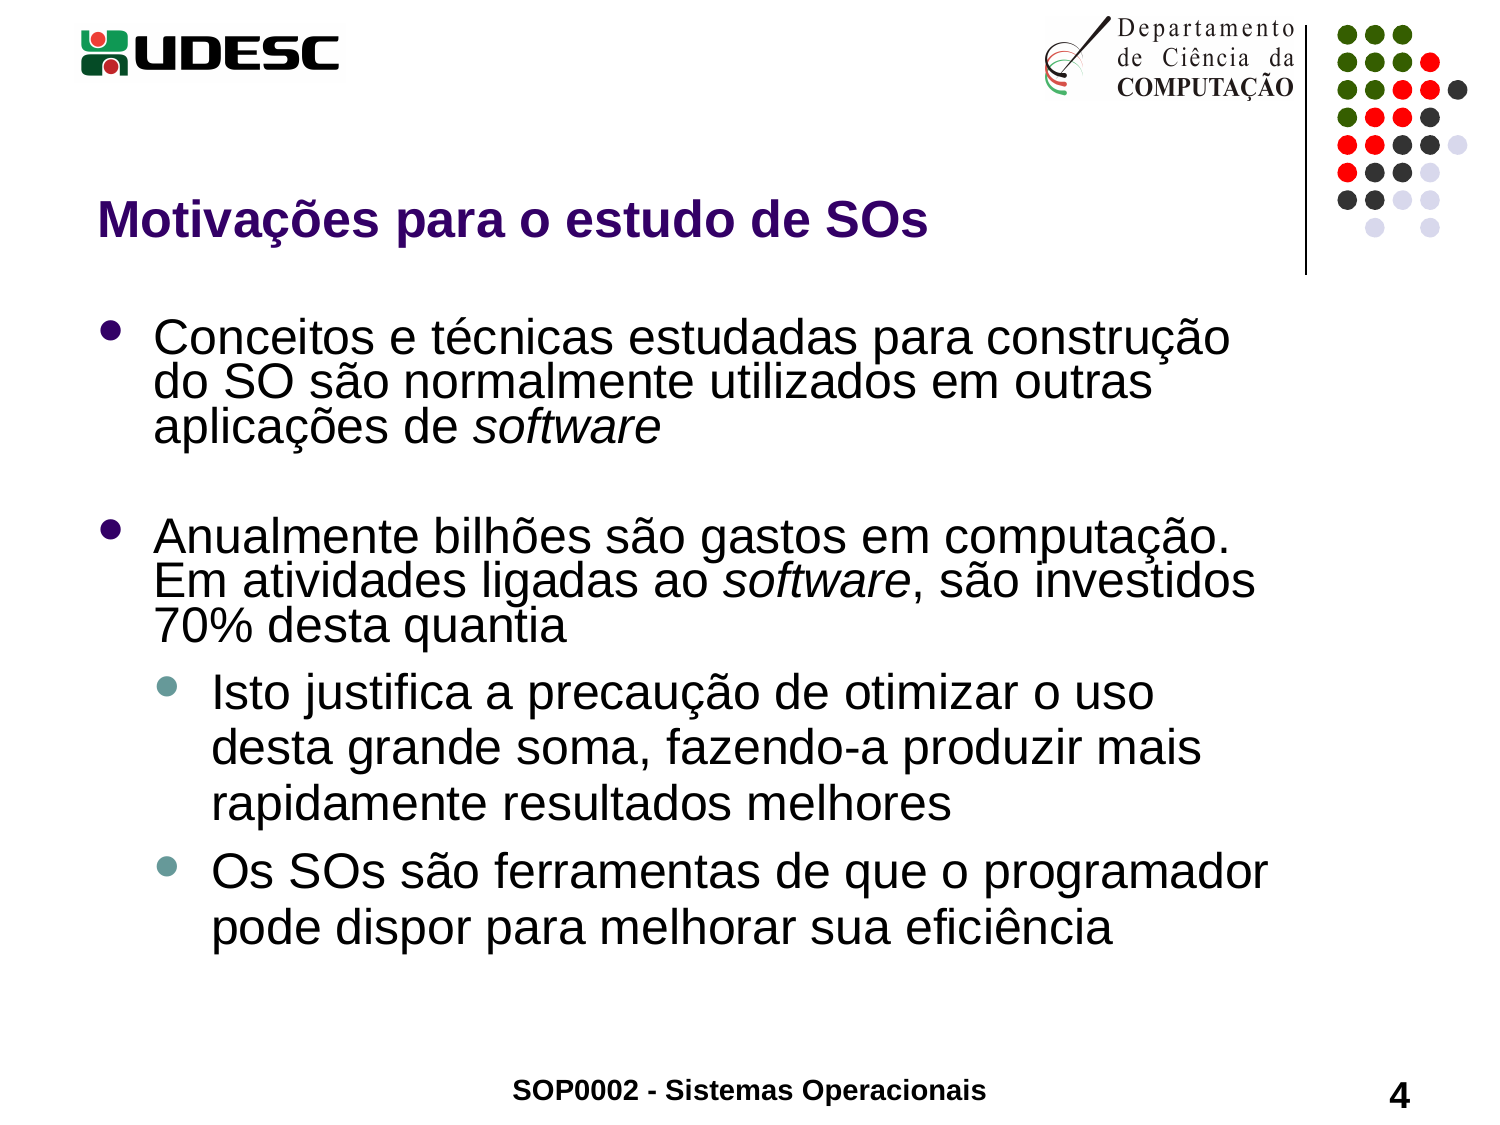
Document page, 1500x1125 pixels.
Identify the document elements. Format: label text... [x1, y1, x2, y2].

picture [1045, 16, 1294, 101]
title Motivações para o estudo de SOs [82, 112, 1447, 257]
picture [74, 23, 346, 83]
list Conceitos e técnicas estudadas para construção do SO são normalmente utilizados em outras aplicações de software Anualmente bilhões são gastos em computação. Em atividades ligadas ao software, são investidos 70% desta quantia Isto justifica a precaução de otimizar o uso desta grande soma, fazendo-a produzir mais rapidamente resultados melhores Os SOs são ferramentas de que o programador pode dispor para melhorar sua eficiência [82, 310, 1300, 1109]
